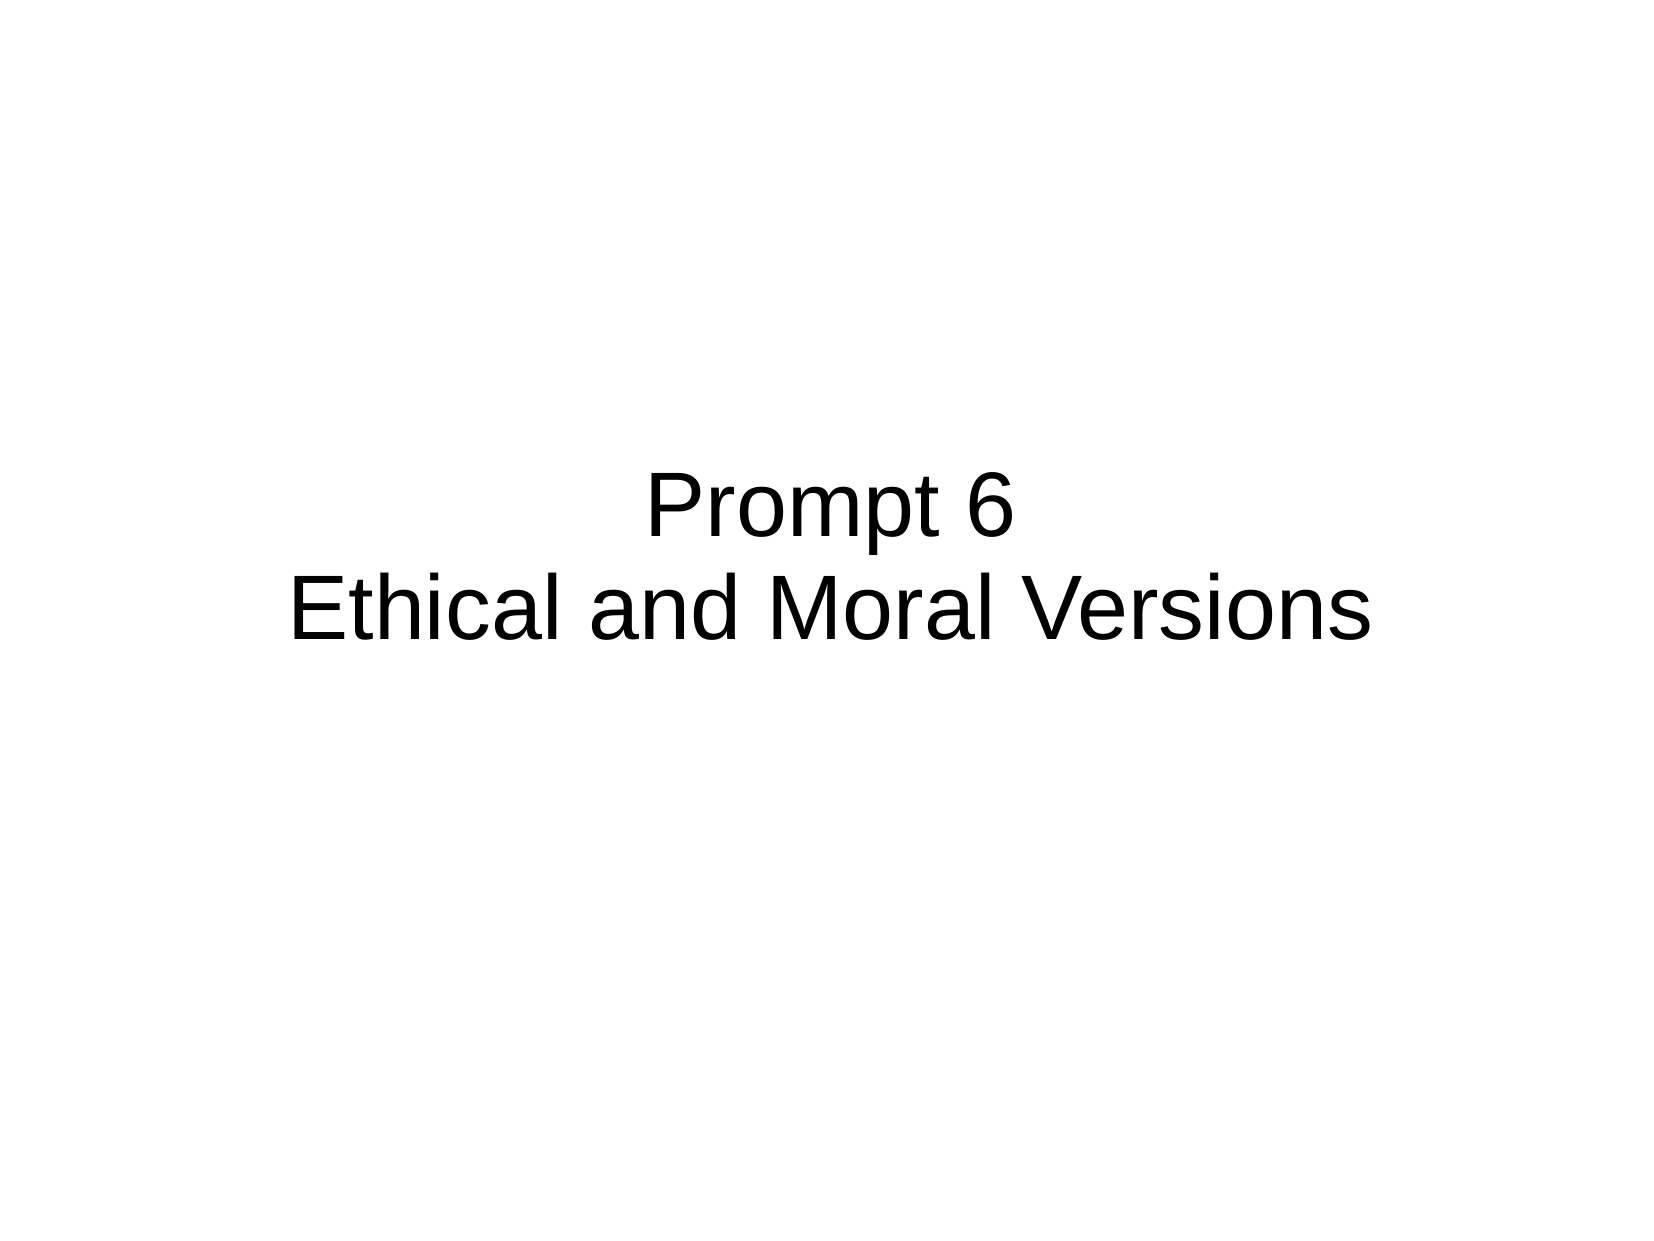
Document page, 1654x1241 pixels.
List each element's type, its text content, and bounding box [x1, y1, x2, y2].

title Prompt 6 Ethical and Moral Versions [86, 452, 1576, 661]
